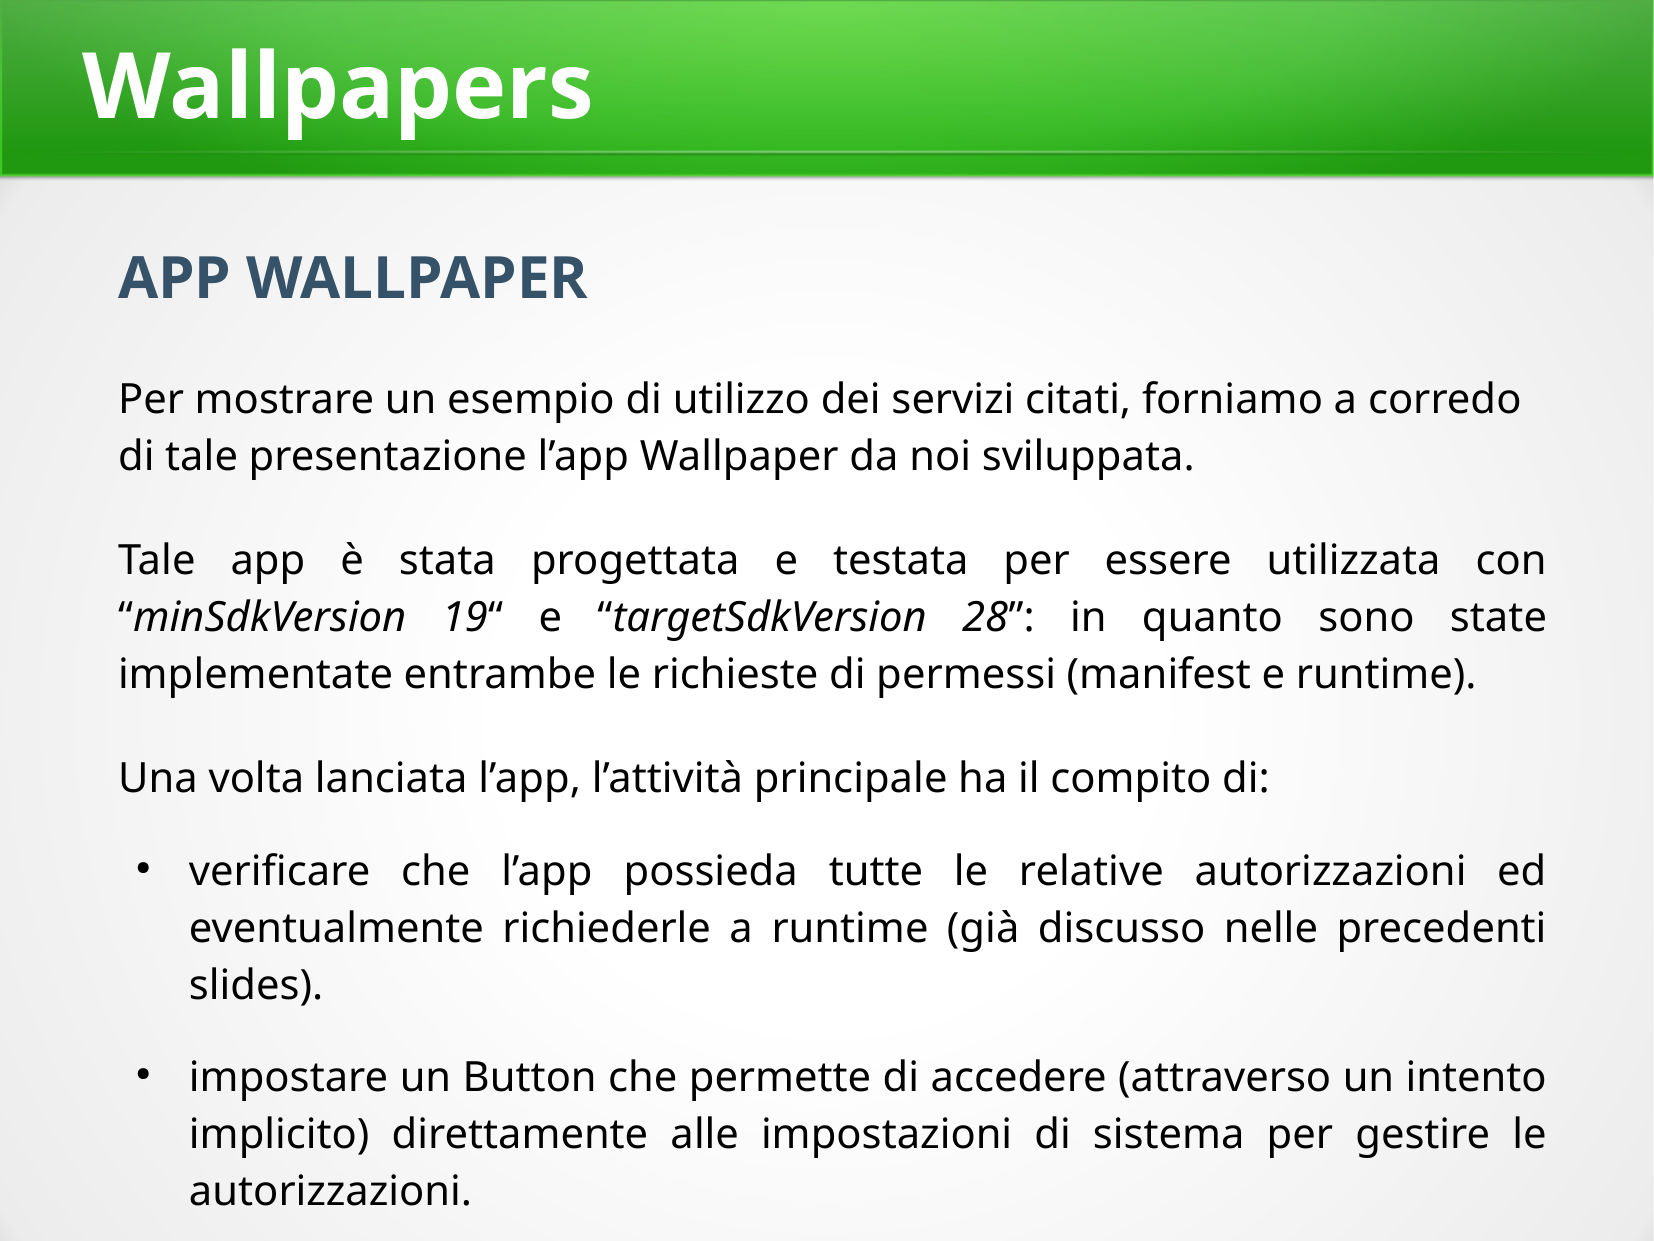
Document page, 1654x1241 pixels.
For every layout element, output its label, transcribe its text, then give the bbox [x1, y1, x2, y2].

list APP WALLPAPER Per mostrare un esempio di utilizzo dei servizi citati, forniamo a corredo di tale presentazione l’app Wallpaper da noi sviluppata. Tale app è stata progettata e testata per essere utilizzata con “minSdkVersion 19“ e “targetSdkVersion 28”: in quanto sono state implementate entrambe le richieste di permessi (manifest e runtime). Una volta lanciata l’app, l’attività principale ha il compito di: verificare che l’app possieda tutte le relative autorizzazioni ed eventualmente richiederle a runtime (già discusso nelle precedenti slides). impostare un Button che permette di accedere (attraverso un intento implicito) direttamente alle impostazioni di sistema per gestire le autorizzazioni. [118, 236, 1548, 1241]
list [35, 916, 1524, 1170]
picture [0, 0, 1654, 1241]
title Wallpapers [82, 11, 1571, 154]
